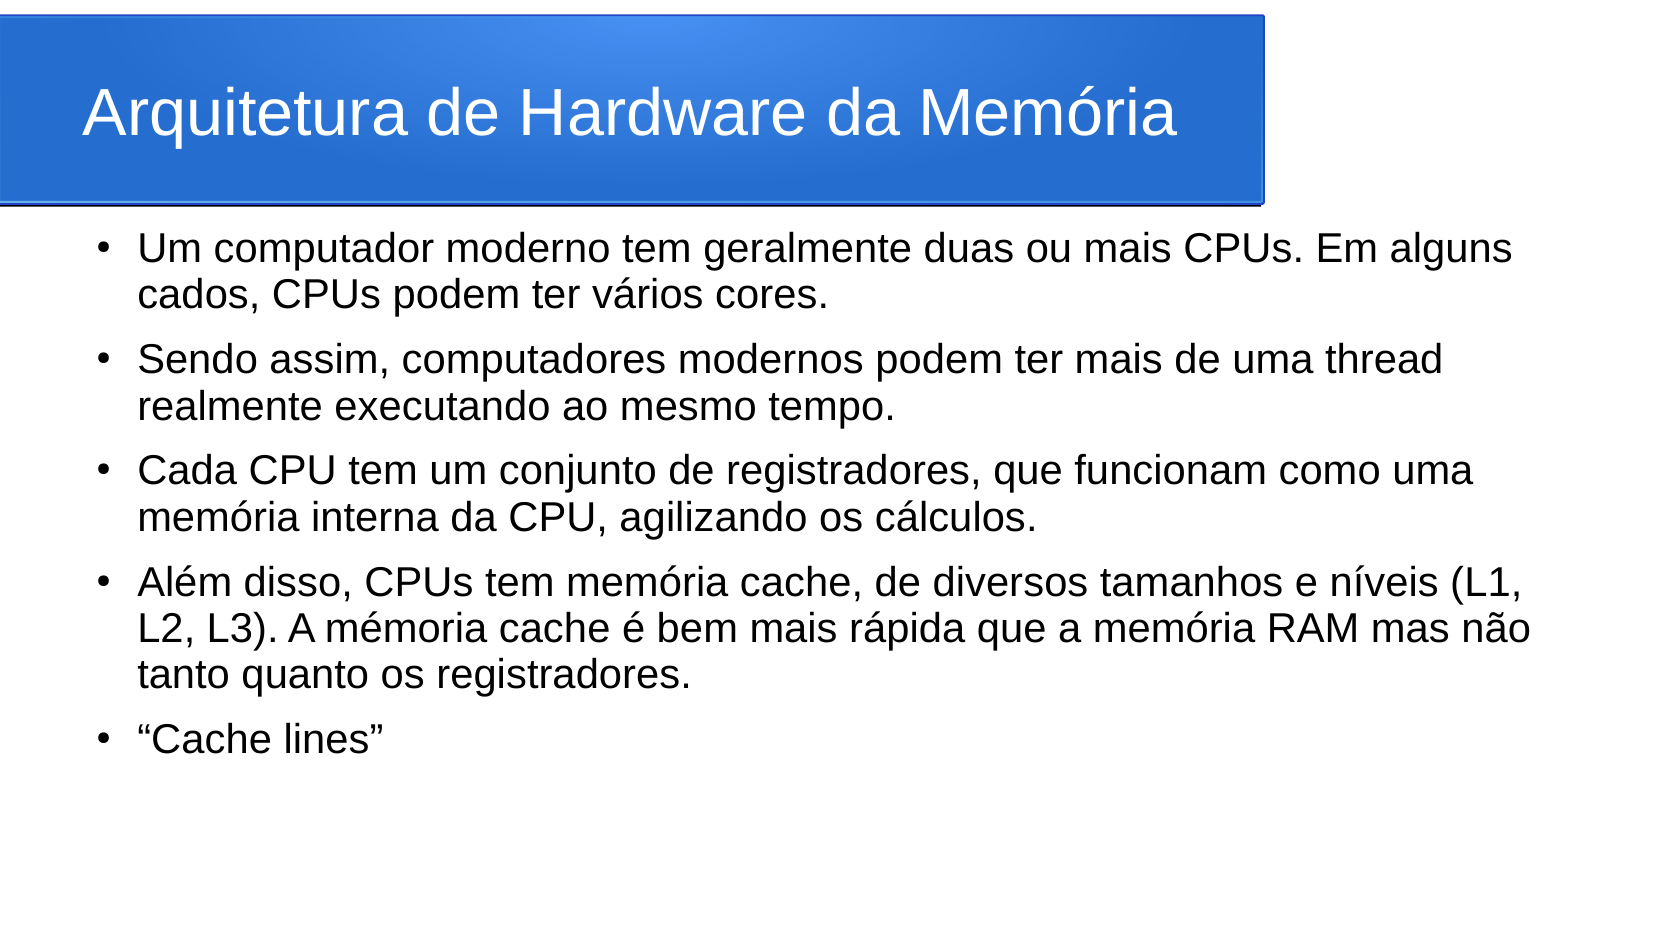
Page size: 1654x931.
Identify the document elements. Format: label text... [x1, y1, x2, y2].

title Arquitetura de Hardware da Memória [82, 35, 1235, 189]
list Um computador moderno tem geralmente duas ou mais CPUs. Em alguns cados, CPUs podem ter vários cores. Sendo assim, computadores modernos podem ter mais de uma thread realmente executando ao mesmo tempo. Cada CPU tem um conjunto de registradores, que funcionam como uma memória interna da CPU, agilizando os cálculos. Além disso, CPUs tem memória cache, de diversos tamanhos e níveis (L1, L2, L3). A mémoria cache é bem mais rápida que a memória RAM mas não tanto quanto os registradores. “Cache lines” [82, 224, 1571, 764]
